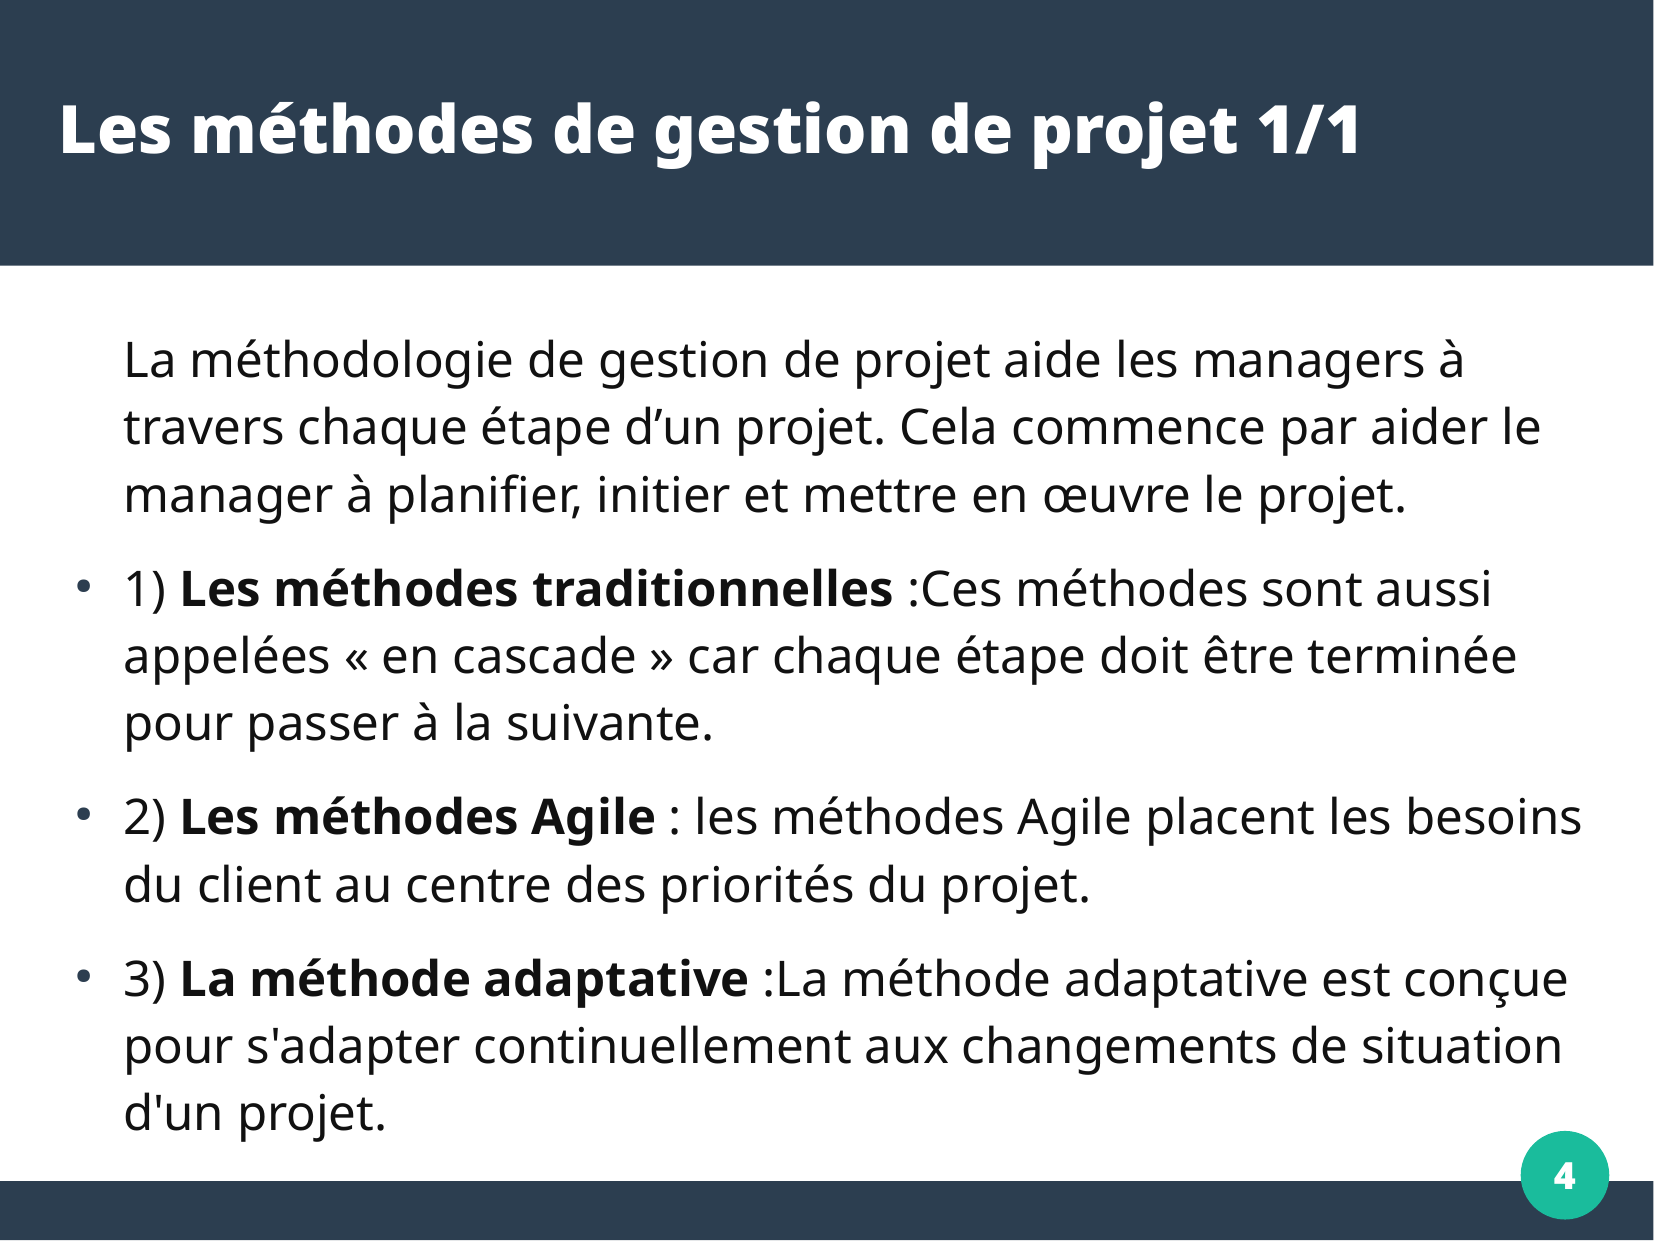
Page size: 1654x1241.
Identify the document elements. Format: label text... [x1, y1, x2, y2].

list La méthodologie de gestion de projet aide les managers à travers chaque étape d’un projet. Cela commence par aider le manager à planifier, initier et mettre en œuvre le projet. 1) Les méthodes traditionnelles :Ces méthodes sont aussi appelées « en cascade » car chaque étape doit être terminée pour passer à la suivante. 2) Les méthodes Agile : les méthodes Agile placent les besoins du client au centre des priorités du projet. 3) La méthode adaptative :La méthode adaptative est conçue pour s'adapter continuellement aux changements de situation d'un projet. [59, 324, 1595, 1152]
title Les méthodes de gestion de projet 1/1 [59, 49, 1595, 207]
